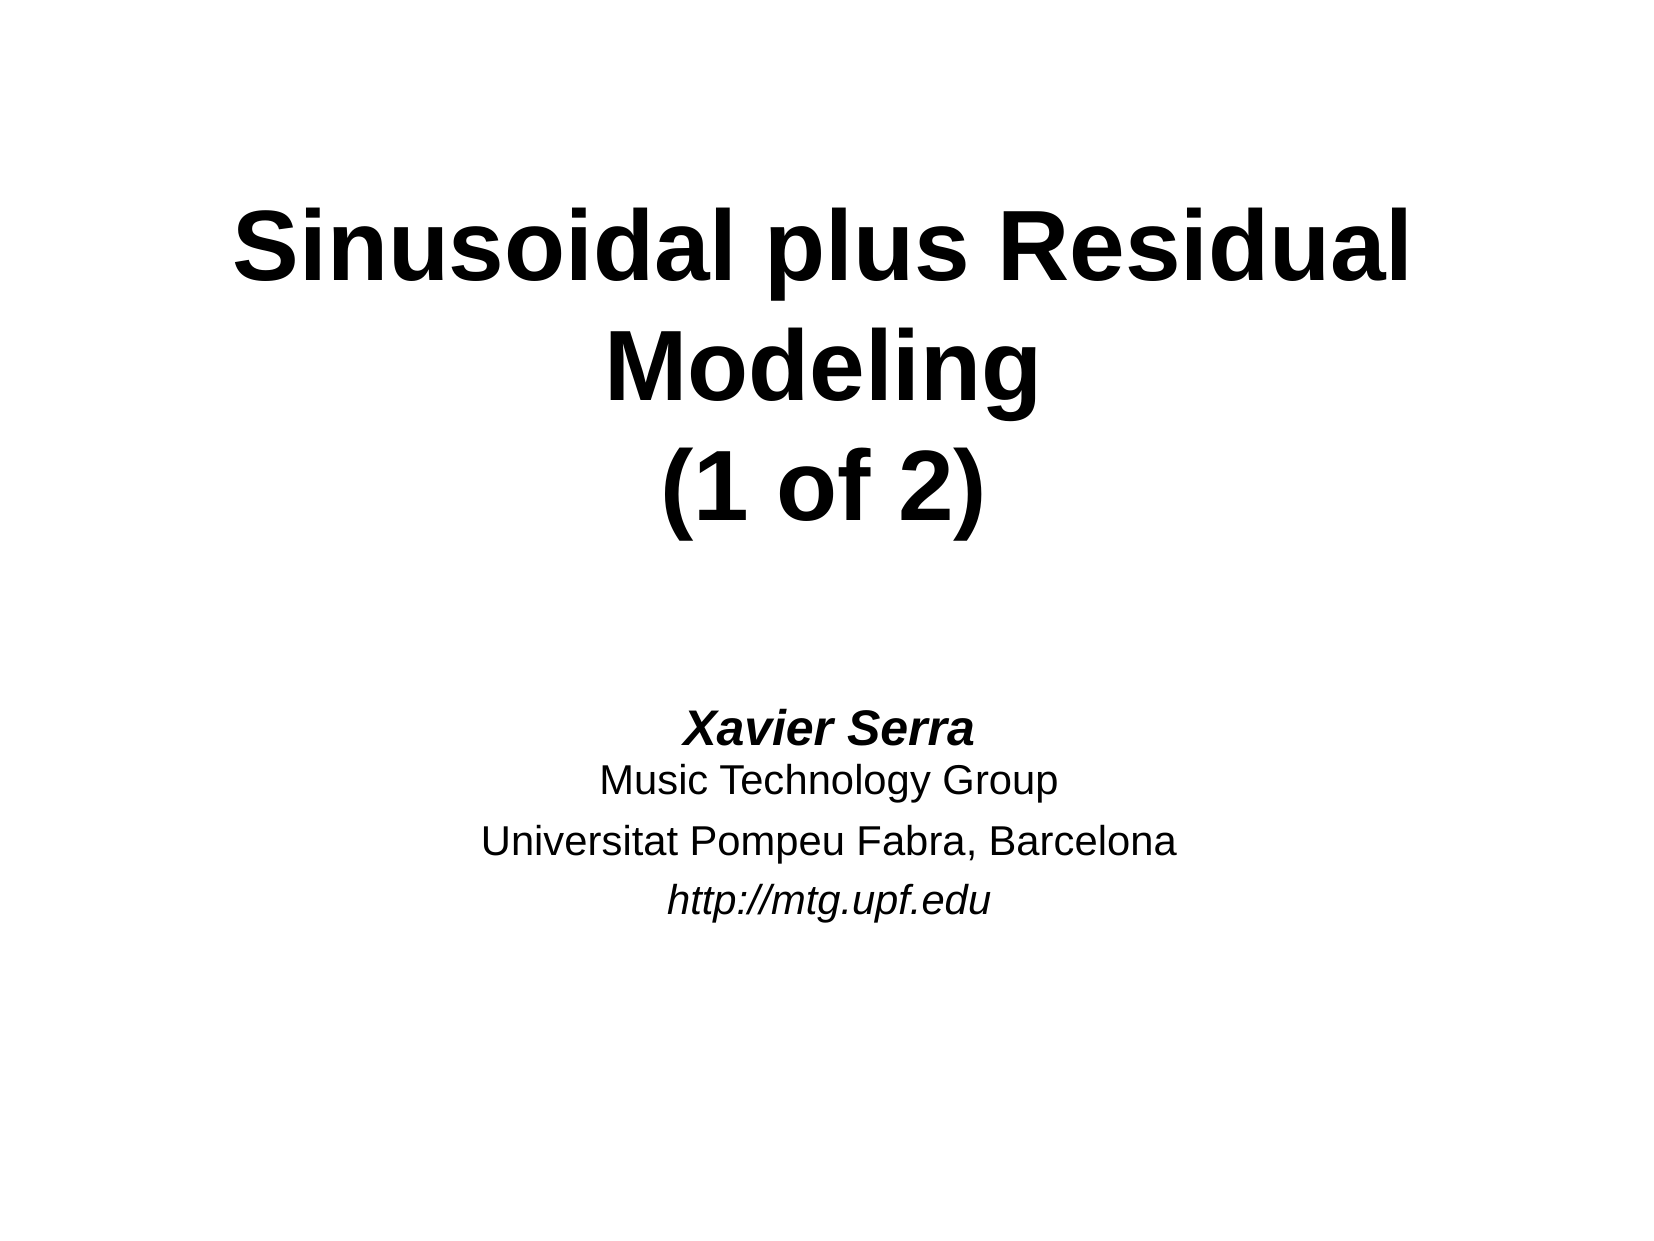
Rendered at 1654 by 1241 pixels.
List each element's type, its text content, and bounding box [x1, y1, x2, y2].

title Sinusoidal plus Residual Modeling (1 of 2) [139, 90, 1471, 631]
text_box Xavier Serra Music Technology Group Universitat Pompeu Fabra, Barcelona http://mtg.upf.edu [372, 692, 1286, 1023]
